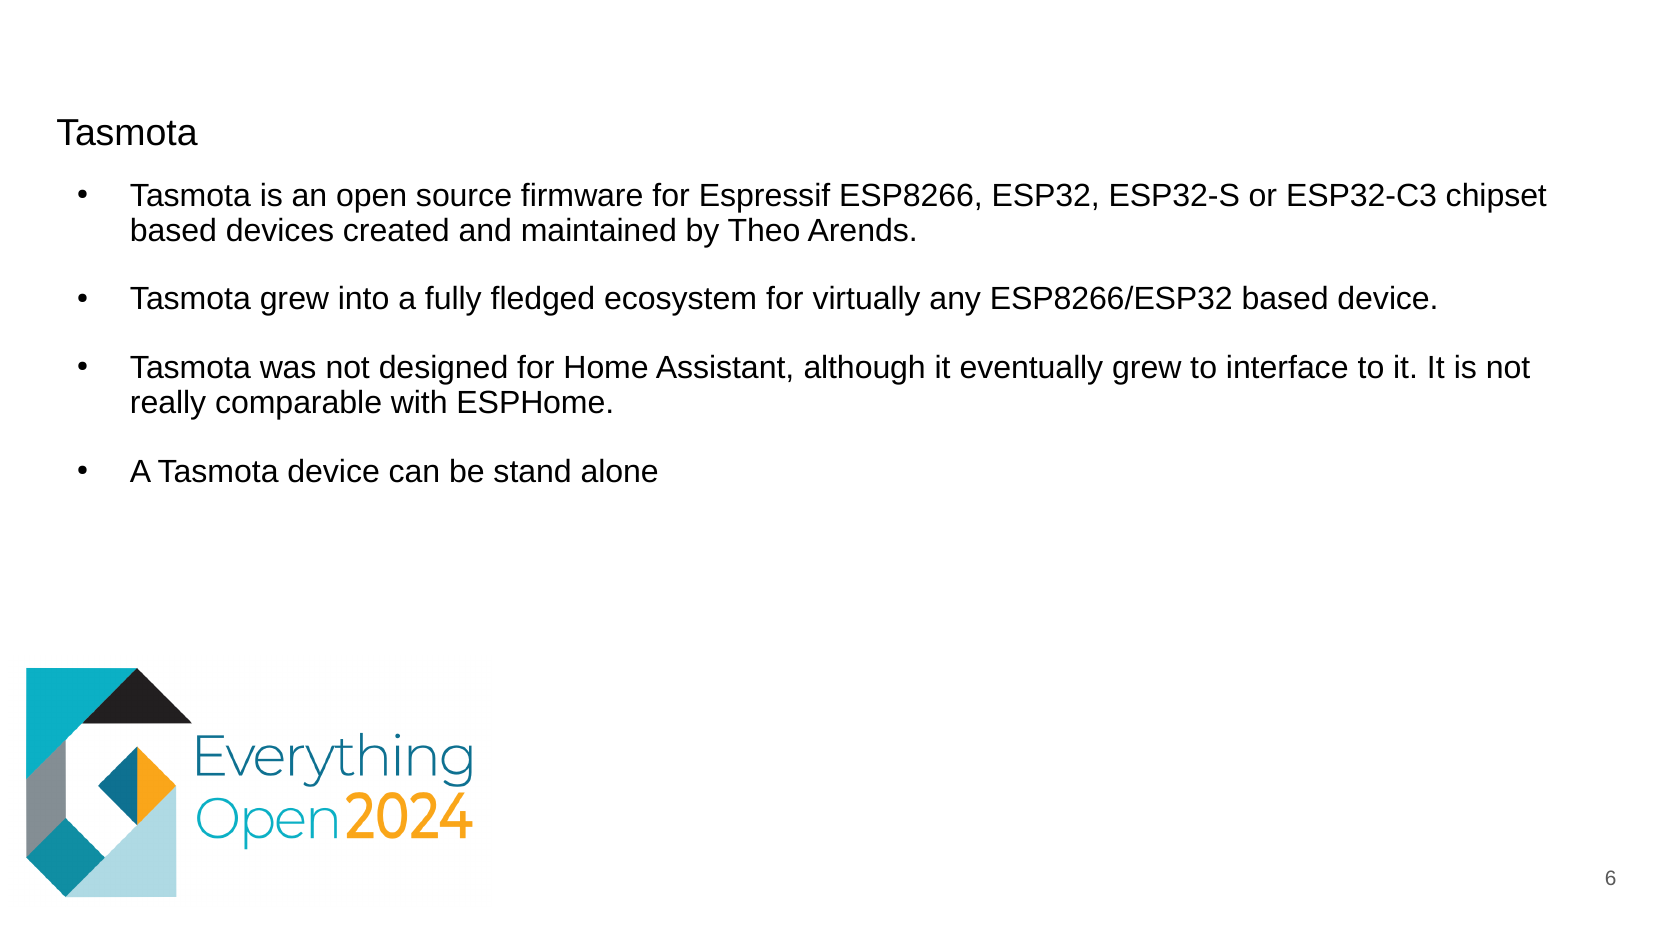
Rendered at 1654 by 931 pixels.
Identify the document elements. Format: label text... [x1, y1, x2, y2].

list Tasmota is an open source firmware for Espressif ESP8266, ESP32, ESP32-S or ESP32-C3 chipset based devices created and maintained by Theo Arends. Tasmota grew into a fully fledged ecosystem for virtually any ESP8266/ESP32 based device. Tasmota was not designed for Home Assistant, although it eventually grew to interface to it. It is not really comparable with ESPHome. A Tasmota device can be stand alone [59, 177, 1595, 768]
title Tasmota [56, 80, 1598, 184]
picture [8, 655, 492, 907]
